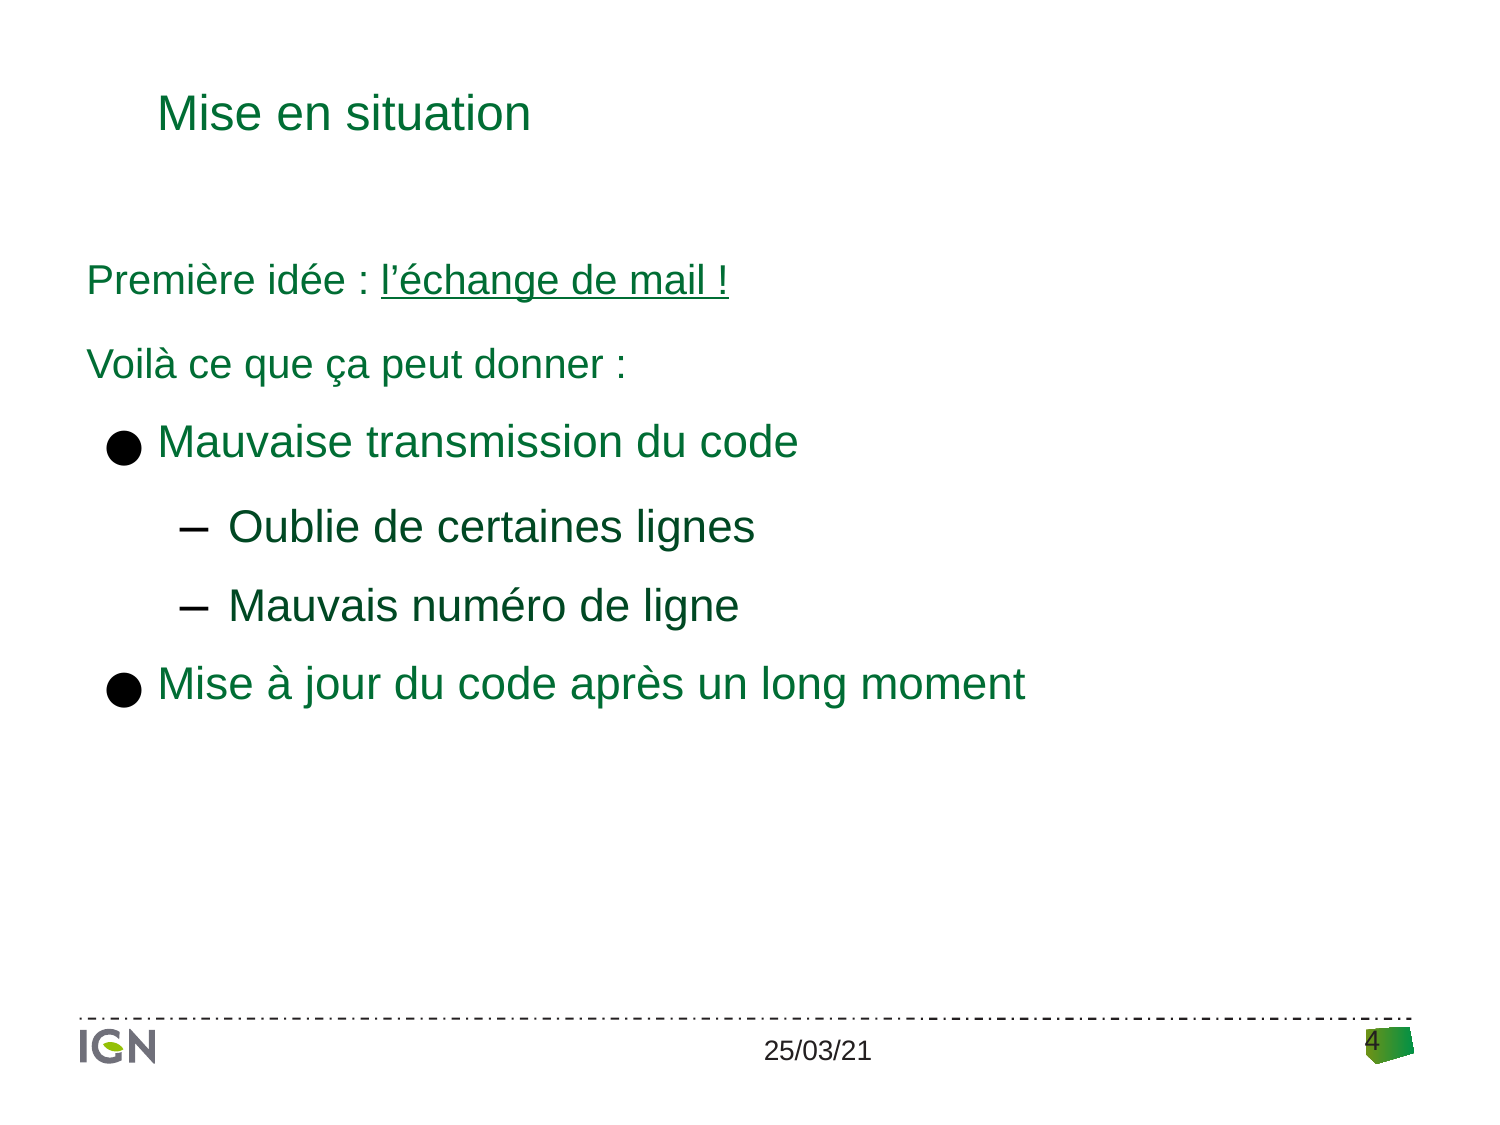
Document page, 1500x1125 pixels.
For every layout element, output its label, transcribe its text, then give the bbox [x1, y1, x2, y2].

text_box Mise en situation [142, 81, 1339, 141]
text_box 25/03/21 [749, 1025, 894, 1064]
text_box Première idée : l’échange de mail ! Voilà ce que ça peut donner : Mauvaise transmission du code Oublie de certaines lignes Mauvais numéro de ligne Mise à jour du code après un long moment [71, 252, 1272, 1002]
text_box <number> [1349, 1015, 1427, 1076]
